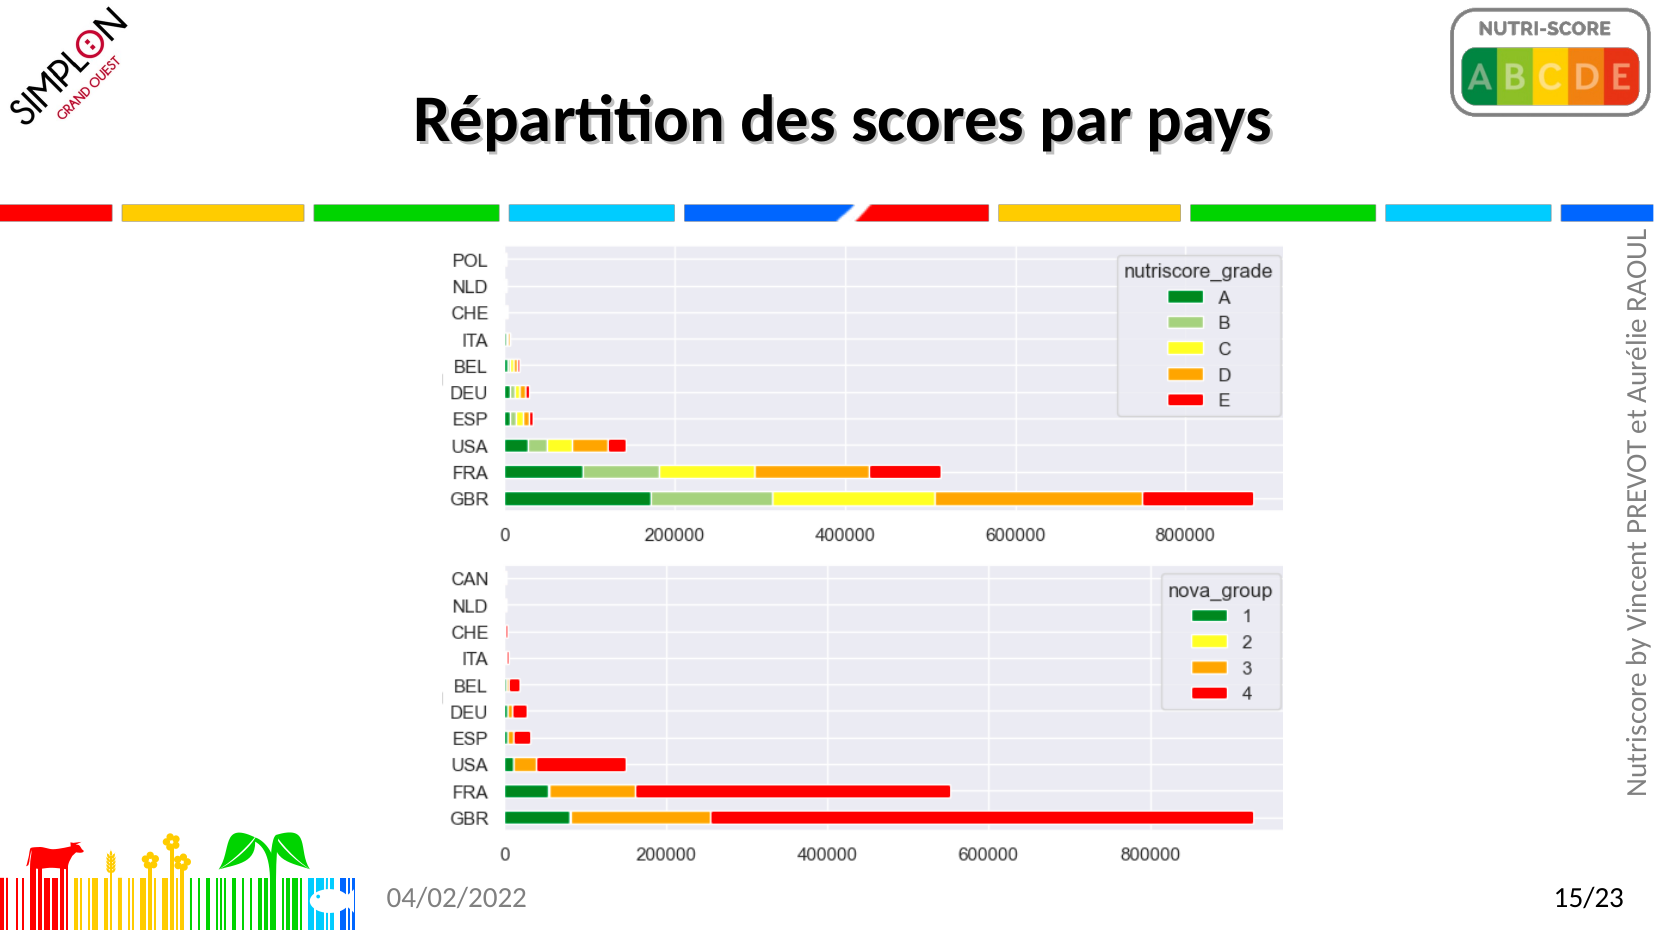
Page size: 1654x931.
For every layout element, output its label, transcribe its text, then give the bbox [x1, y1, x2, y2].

picture [1448, 4, 1654, 73]
picture [0, 826, 355, 930]
picture [442, 236, 1283, 869]
picture [0, 200, 1654, 225]
title Répartition des scores par pays [413, 73, 1654, 178]
picture [2, 2, 147, 147]
